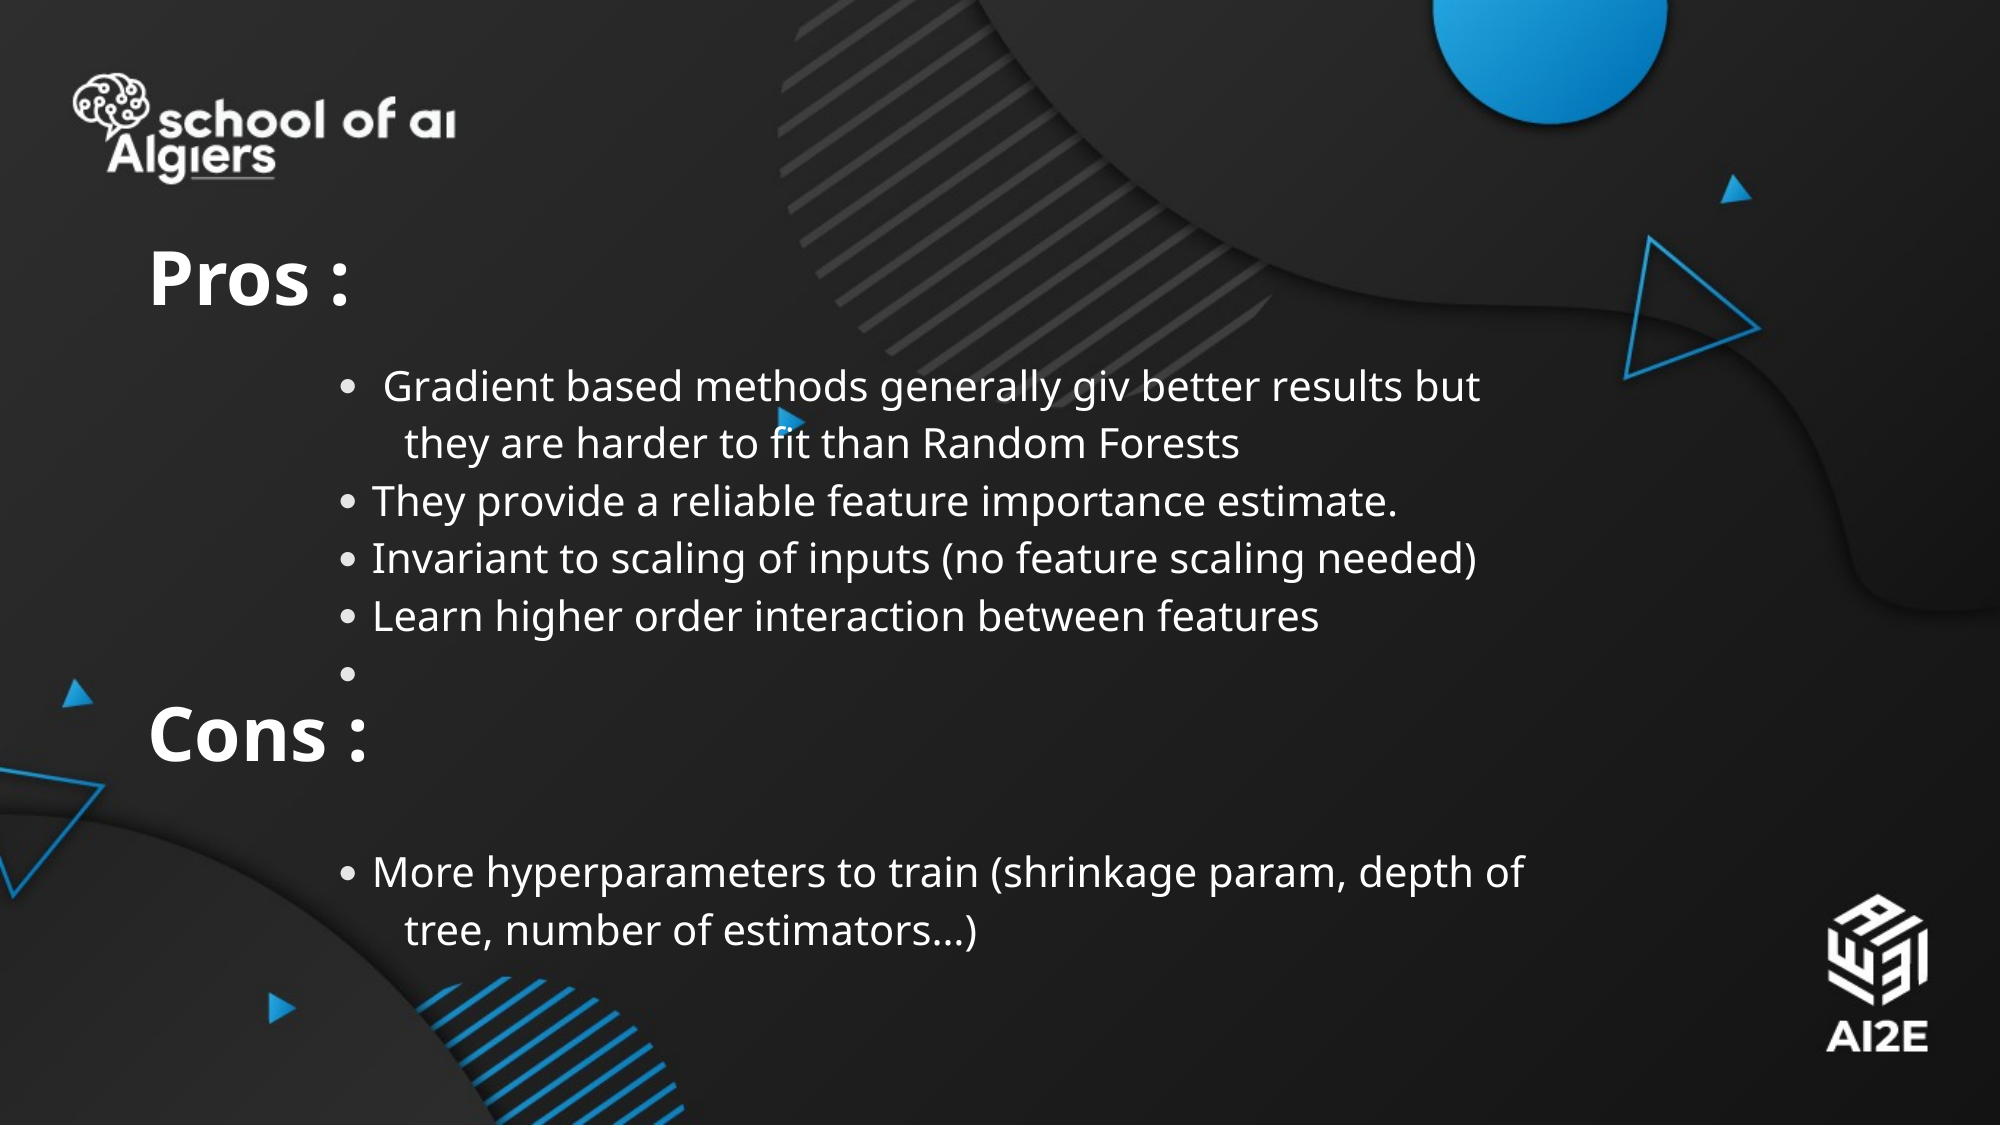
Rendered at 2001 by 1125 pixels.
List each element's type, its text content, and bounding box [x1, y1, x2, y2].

subtitle More hyperparameters to train (shrinkage param, depth of tree, number of estimators…) [325, 838, 1560, 1125]
text_box Cons : [147, 550, 845, 777]
picture [1496, 106, 1503, 112]
subtitle Gradient based methods generally giv better results but they are harder to fit than Random Forests They provide a reliable feature importance estimate. Invariant to scaling of inputs (no feature scaling needed) Learn higher order interaction between features [325, 351, 1560, 670]
title Pros : [147, 94, 845, 321]
picture [1510, 106, 1523, 110]
picture [0, 0, 2000, 1125]
